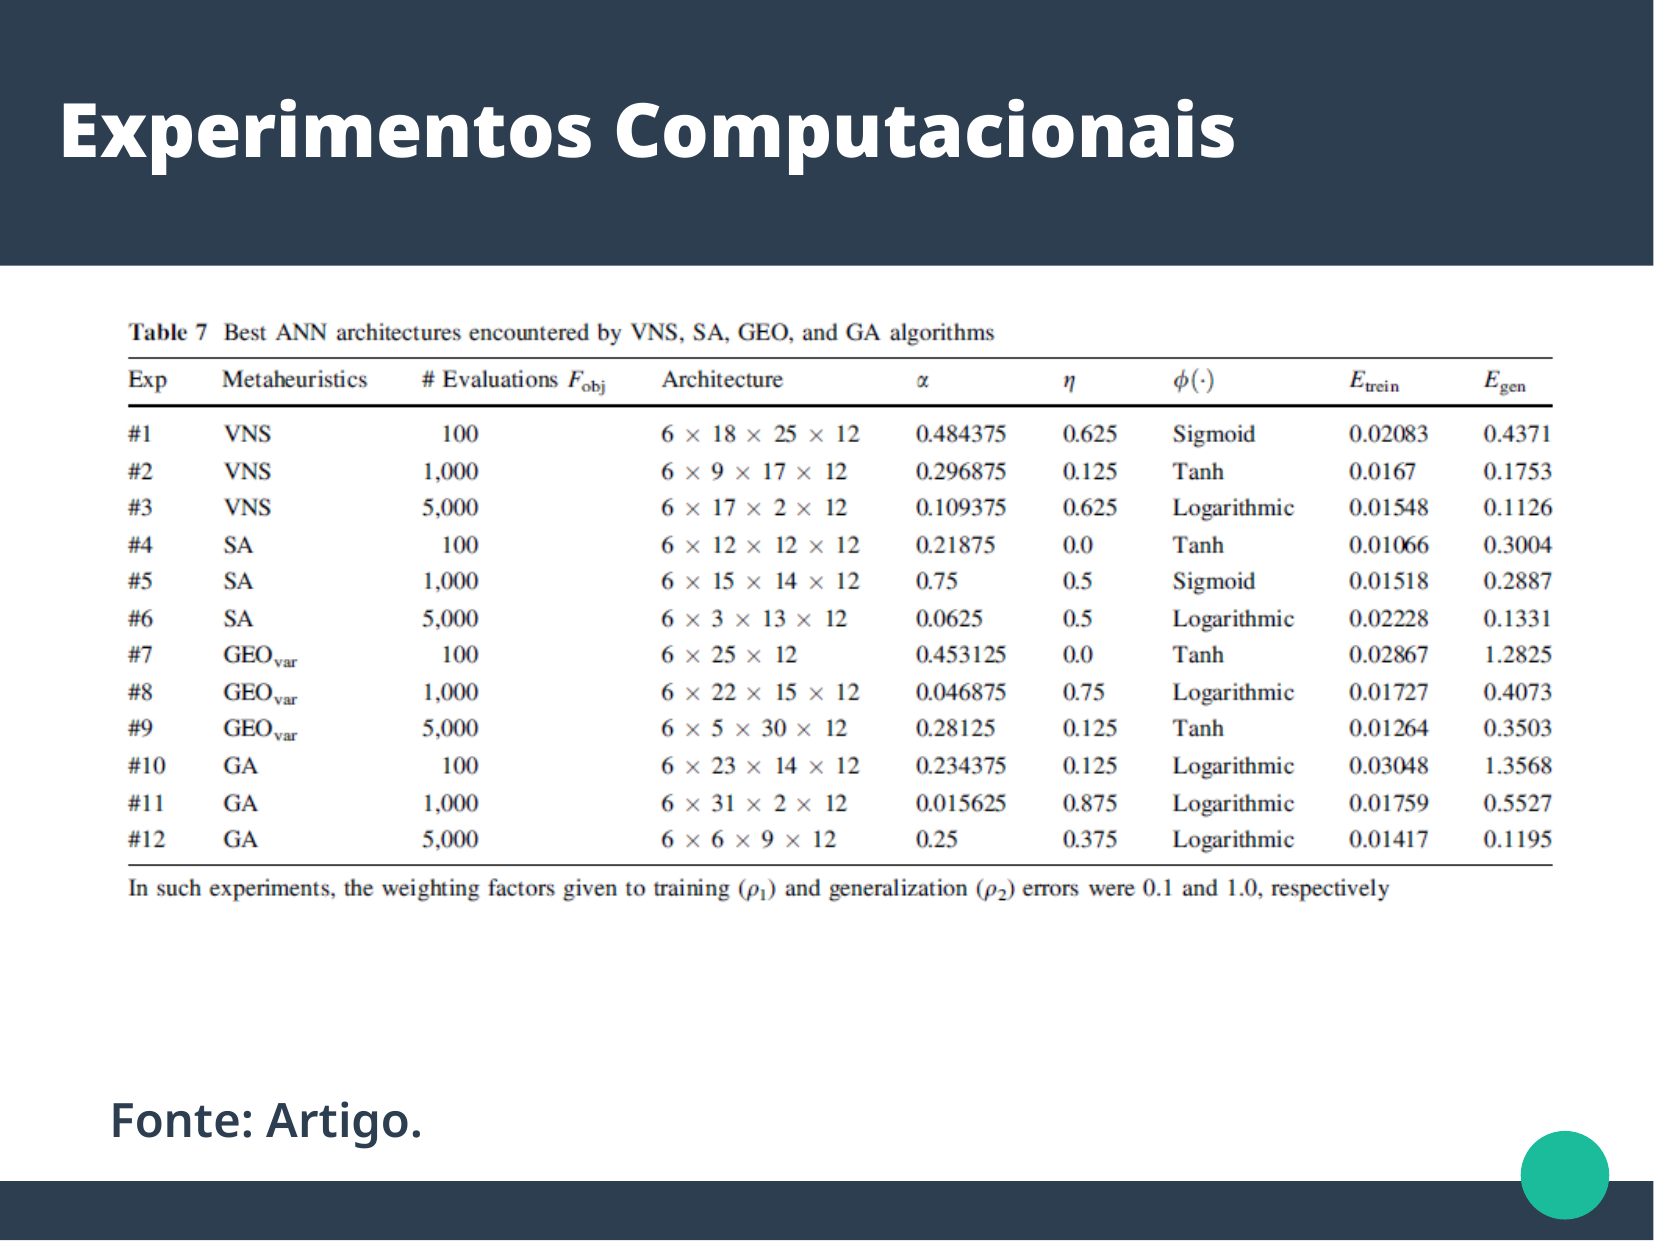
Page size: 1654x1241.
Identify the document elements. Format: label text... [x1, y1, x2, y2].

list Fonte: Artigo. [59, 1086, 1595, 1152]
title Experimentos Computacionais [59, 49, 1595, 207]
picture [80, 309, 1589, 936]
